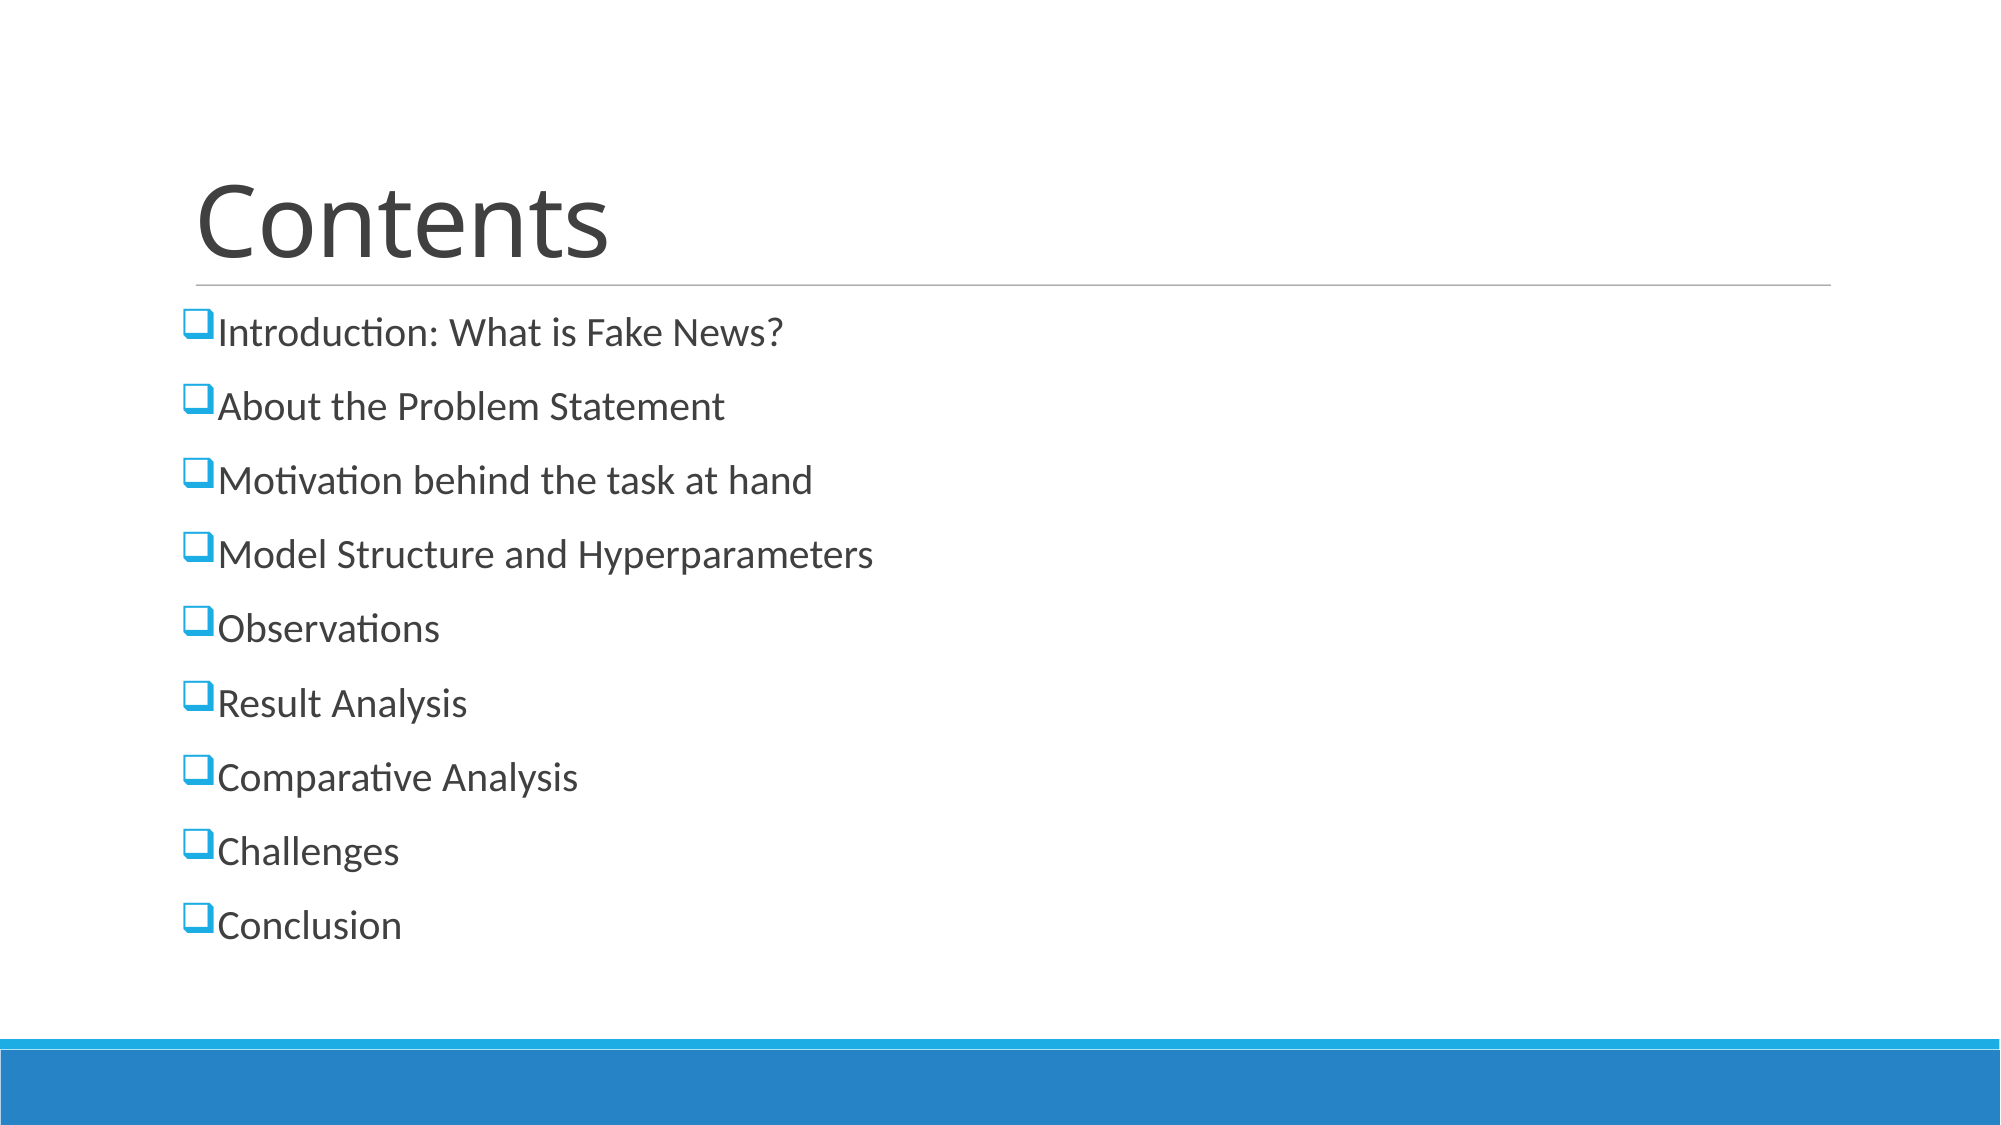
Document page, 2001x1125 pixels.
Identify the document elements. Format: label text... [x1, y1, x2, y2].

text_box Contents [180, 47, 1830, 285]
text_box Introduction: What is Fake News? About the Problem Statement Motivation behind the task at hand Model Structure and Hyperparameters Observations Result Analysis Comparative Analysis Challenges Conclusion [180, 302, 1830, 963]
